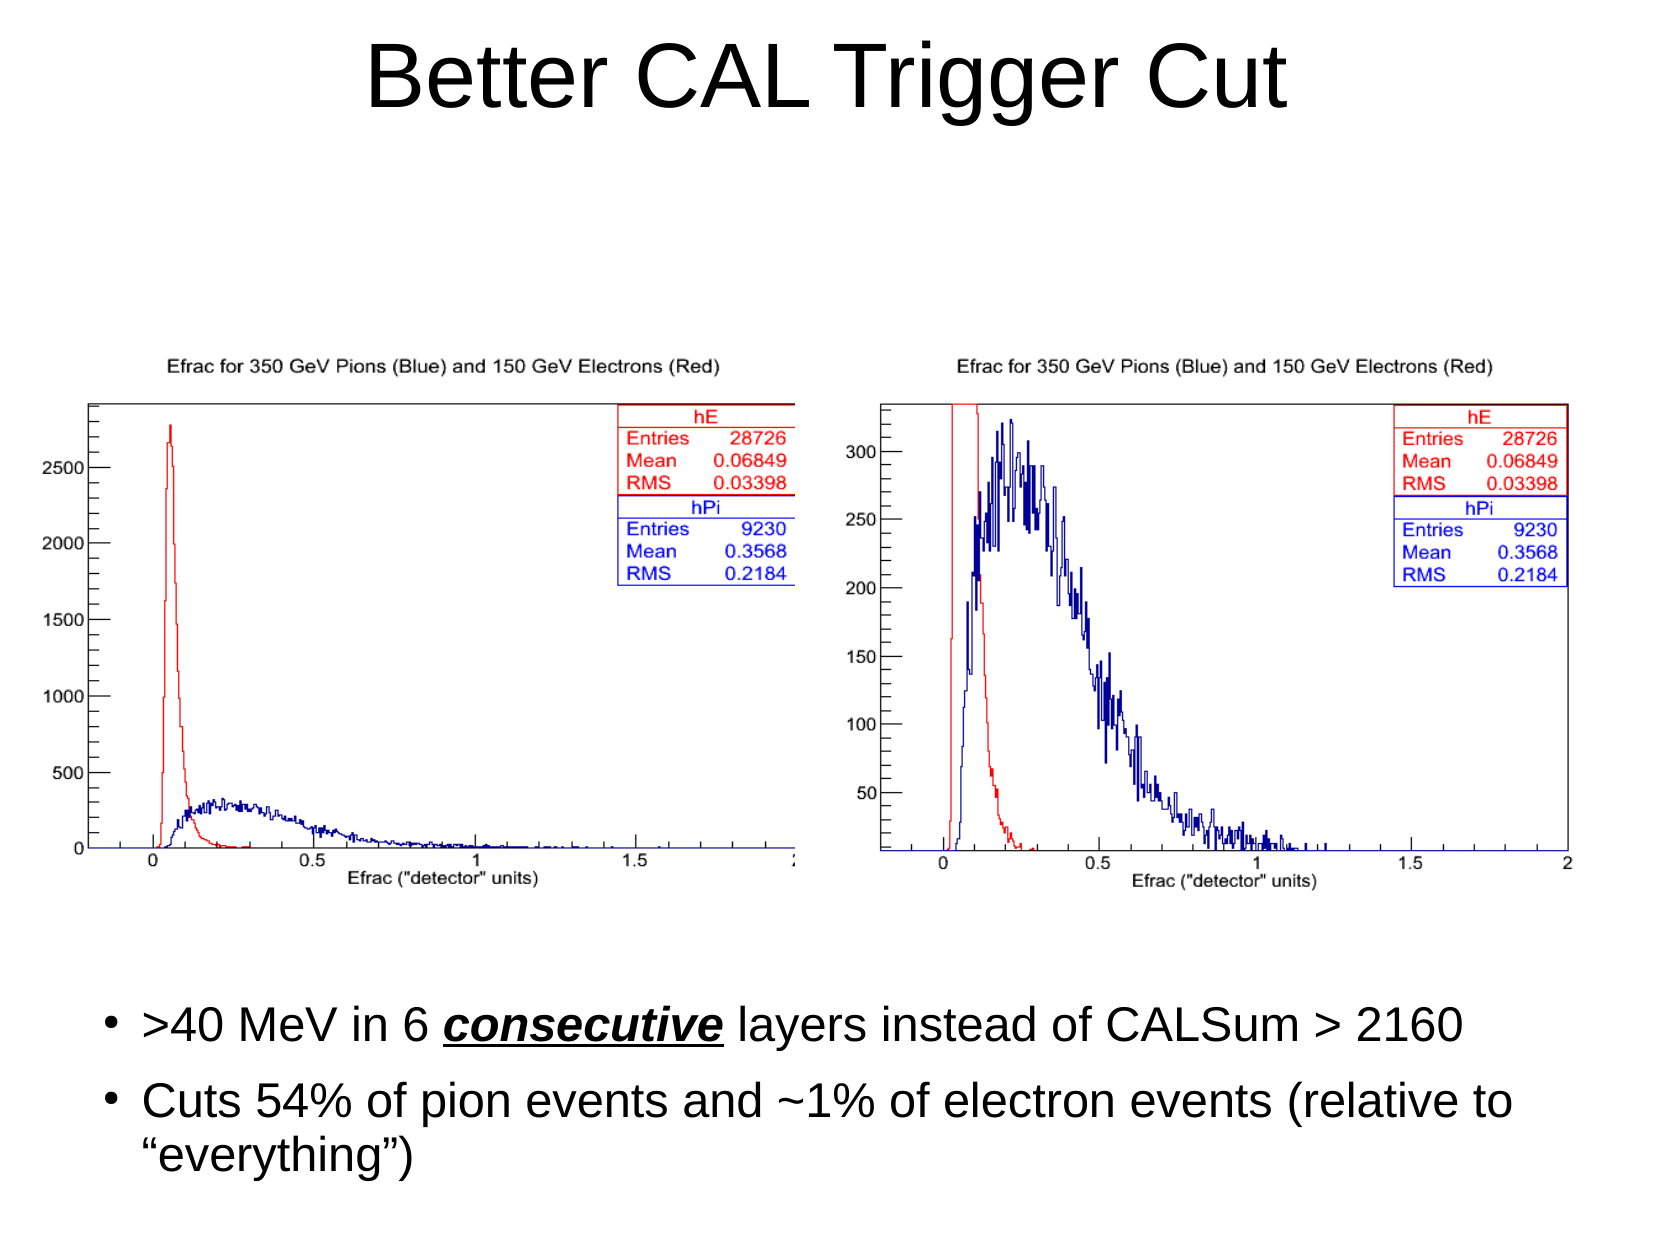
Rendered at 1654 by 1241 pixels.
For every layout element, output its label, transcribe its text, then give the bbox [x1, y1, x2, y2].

title Better CAL Trigger Cut [82, 0, 1571, 180]
list >40 MeV in 6 consecutive layers instead of CALSum > 2160 Cuts 54% of pion events and ~1% of electron events (relative to “everything”) [90, 996, 1546, 1216]
picture [0, 348, 1654, 907]
